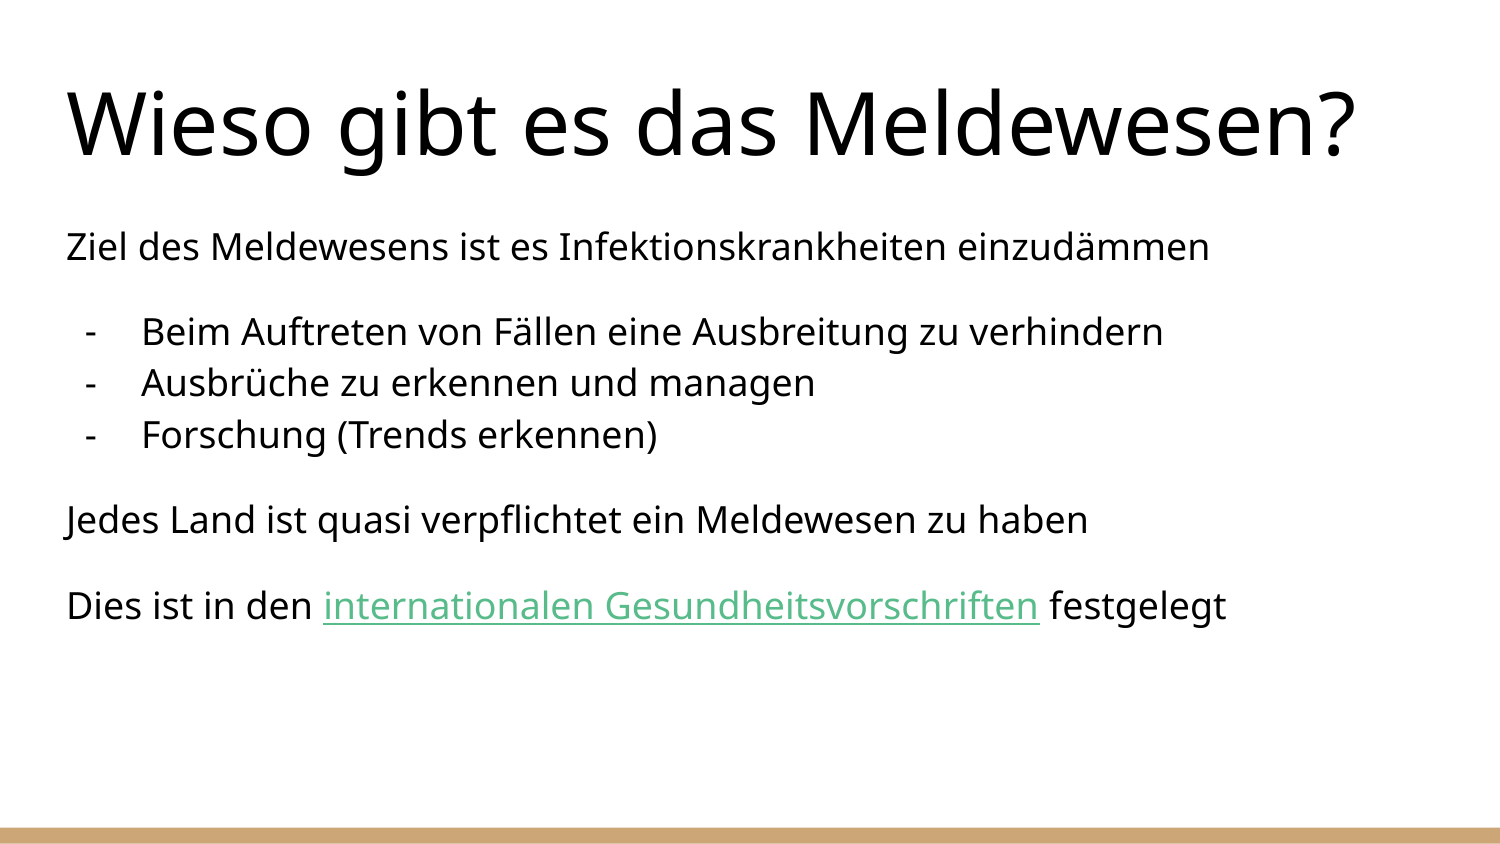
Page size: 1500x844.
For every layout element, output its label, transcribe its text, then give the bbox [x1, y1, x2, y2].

title Wieso gibt es das Meldewesen? [51, 51, 1449, 189]
list Ziel des Meldewesens ist es Infektionskrankheiten einzudämmen Beim Auftreten von Fällen eine Ausbreitung zu verhindern Ausbrüche zu erkennen und managen Forschung (Trends erkennen) Jedes Land ist quasi verpflichtet ein Meldewesen zu haben Dies ist in den internationalen Gesundheitsvorschriften festgelegt [51, 200, 1449, 752]
